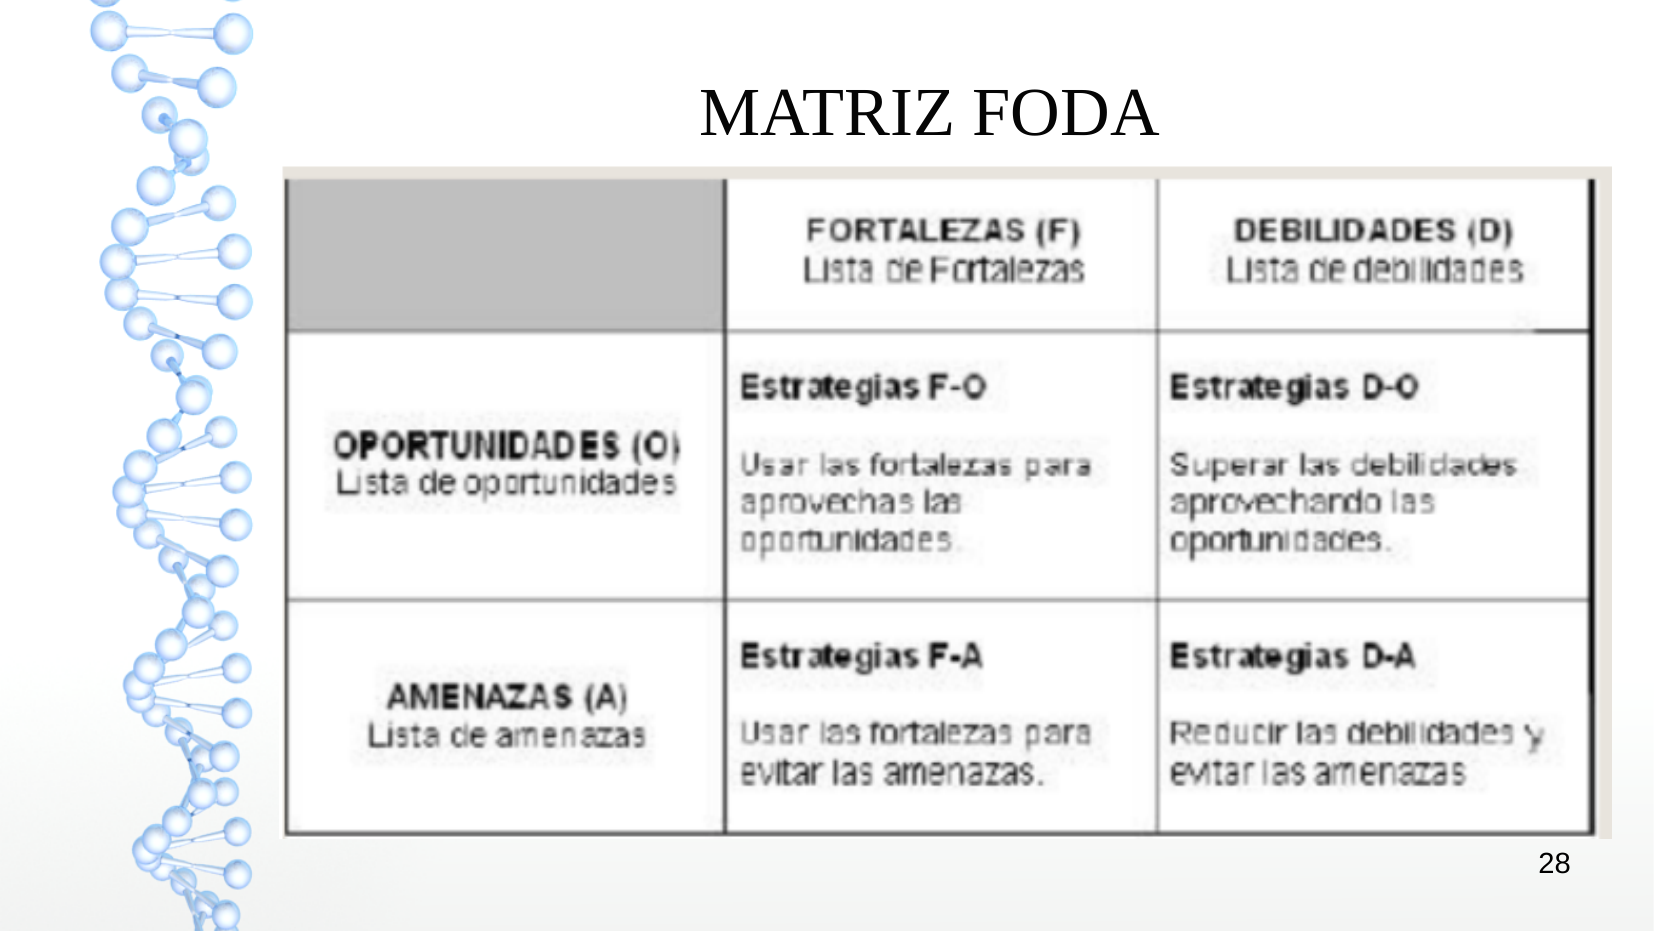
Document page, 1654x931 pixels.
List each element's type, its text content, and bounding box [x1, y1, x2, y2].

picture [0, 0, 1654, 931]
title MATRIZ FODA [265, 35, 1595, 189]
